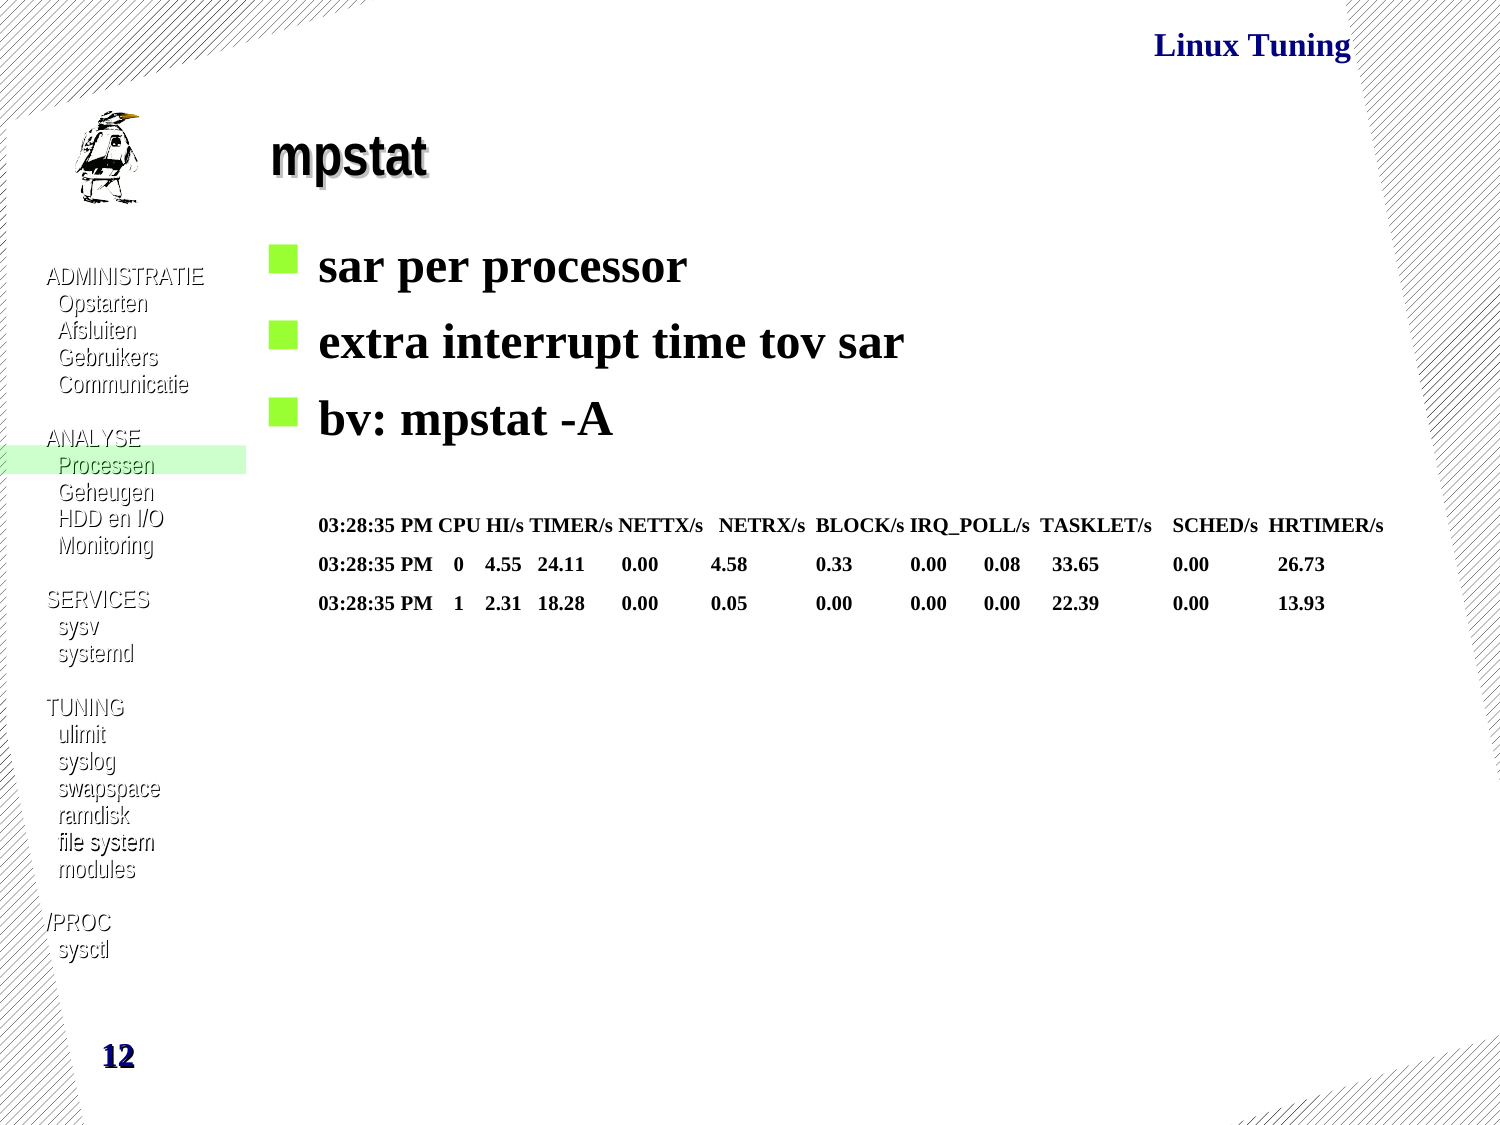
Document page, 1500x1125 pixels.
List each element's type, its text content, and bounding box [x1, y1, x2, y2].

picture [57, 105, 143, 206]
list sar per processor extra interrupt time tov sar bv: mpstat -A 03:28:35 PM CPU HI/s TIMER/s NETTX/s NETRX/s BLOCK/s IRQ_POLL/s TASKLET/s SCHED/s HRTIMER/s 03:28:35 PM 0 4.55 24.11 0.00 4.58 0.33 0.00 0.08 33.65 0.00 26.73 03:28:35 PM 1 2.31 18.28 0.00 0.05 0.00 0.00 0.00 22.39 0.00 13.93 [264, 229, 1486, 882]
title mpstat [270, 41, 1500, 250]
text_box [0, 445, 247, 475]
